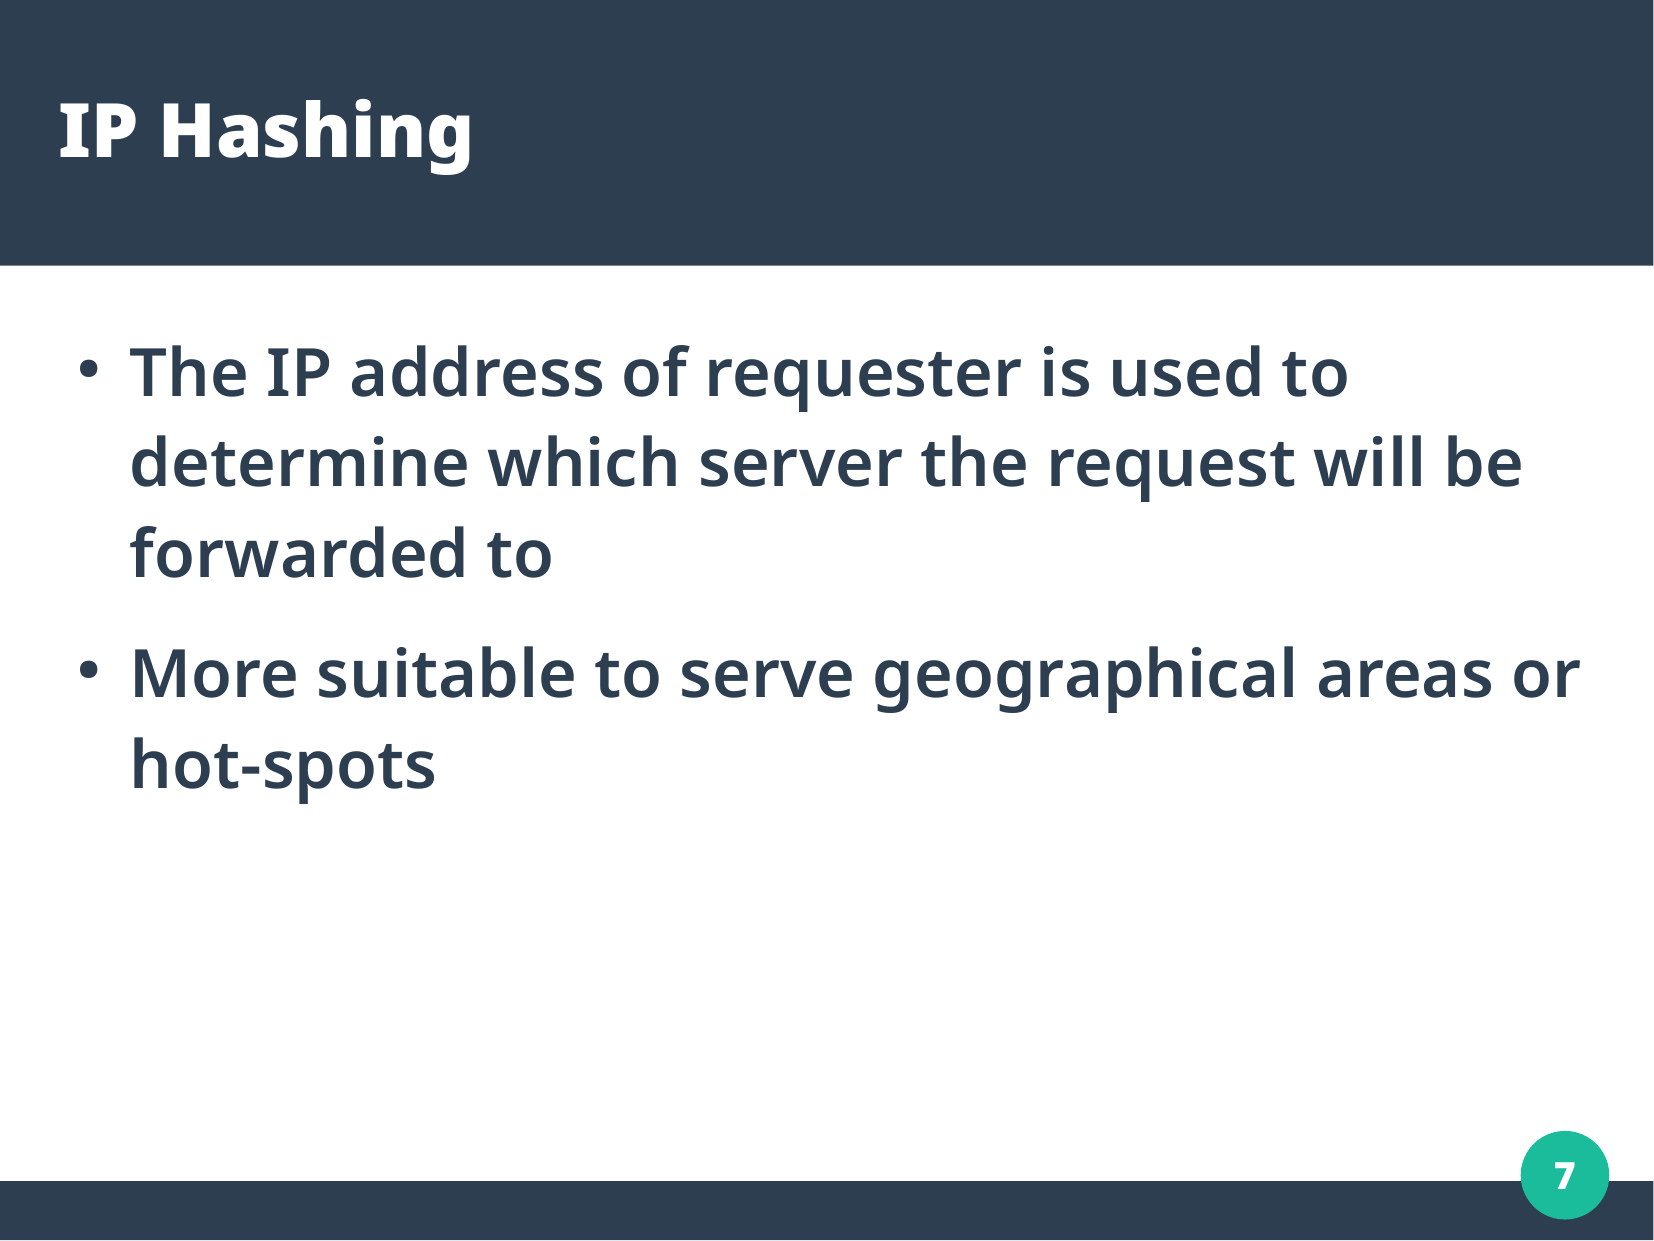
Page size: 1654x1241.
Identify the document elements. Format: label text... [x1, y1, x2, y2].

title IP Hashing [59, 49, 1595, 207]
list The IP address of requester is used to determine which server the request will be forwarded to More suitable to serve geographical areas or hot-spots [59, 324, 1595, 1152]
